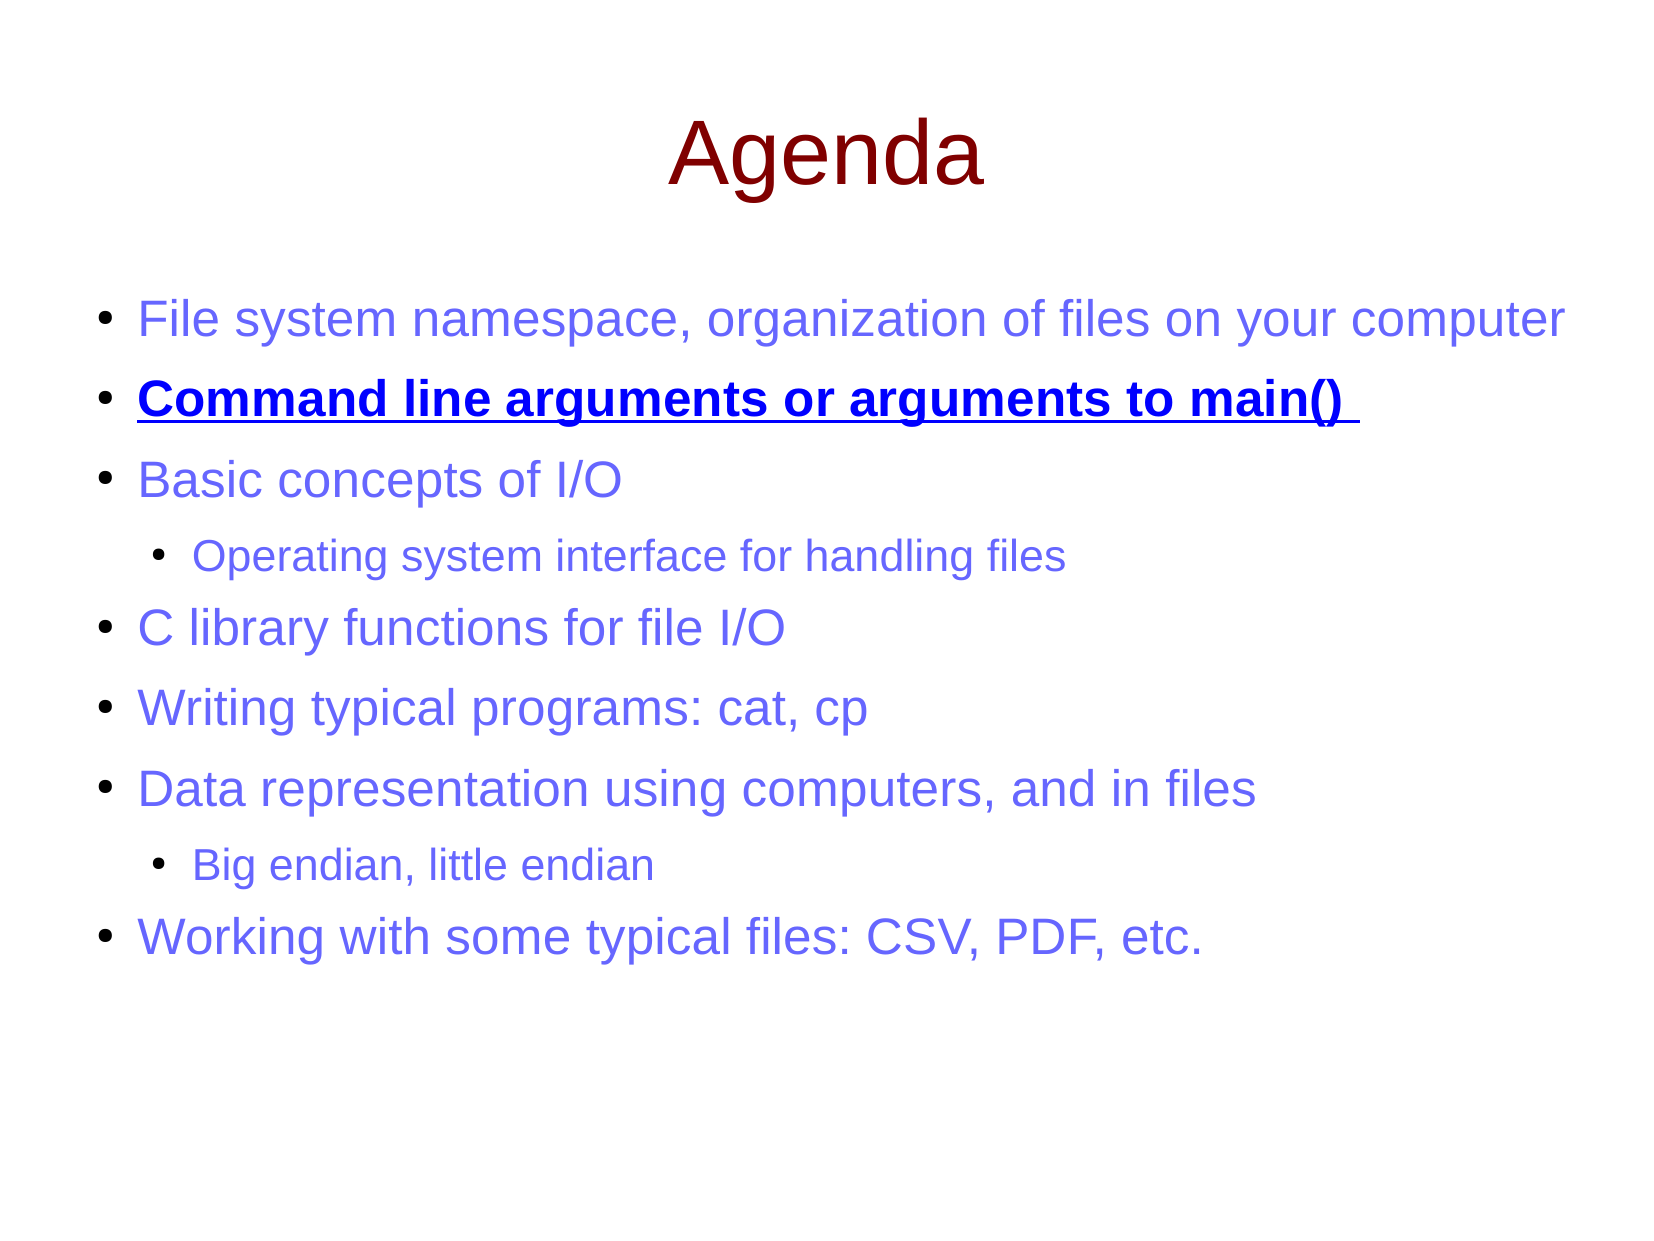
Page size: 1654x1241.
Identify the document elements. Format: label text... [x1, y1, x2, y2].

title Agenda [82, 49, 1571, 257]
list File system namespace, organization of files on your computer Command line arguments or arguments to main() Basic concepts of I/O Operating system interface for handling files C library functions for file I/O Writing typical programs: cat, cp Data representation using computers, and in files Big endian, little endian Working with some typical files: CSV, PDF, etc. [82, 290, 1571, 1010]
